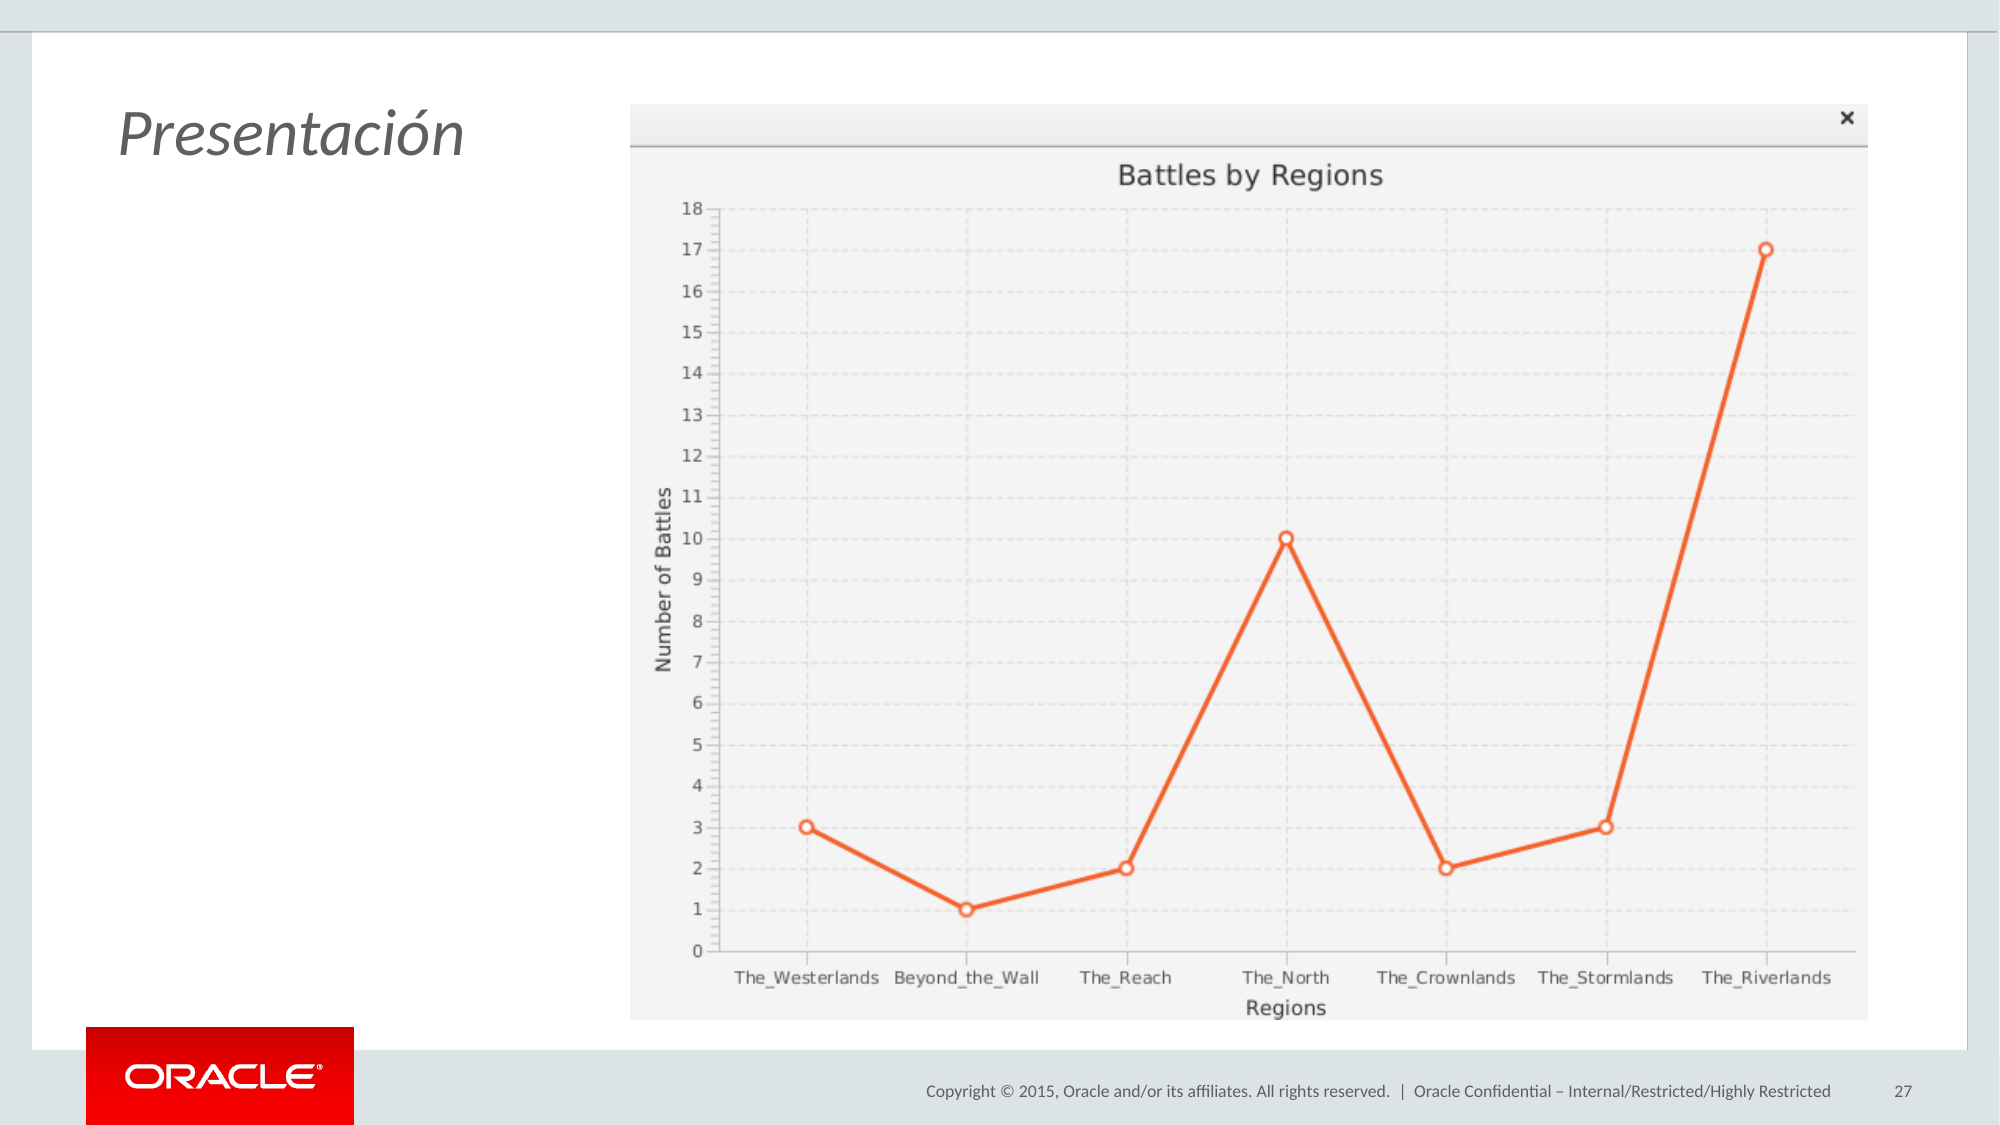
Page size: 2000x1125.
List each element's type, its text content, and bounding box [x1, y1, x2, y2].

footer Oracle Confidential – Internal/Restricted/Highly Restricted [1414, 1075, 1849, 1106]
title Presentación [117, 104, 630, 172]
picture [86, 1027, 354, 1125]
slide_number <number> [1849, 1075, 1913, 1106]
picture [630, 104, 1868, 1021]
